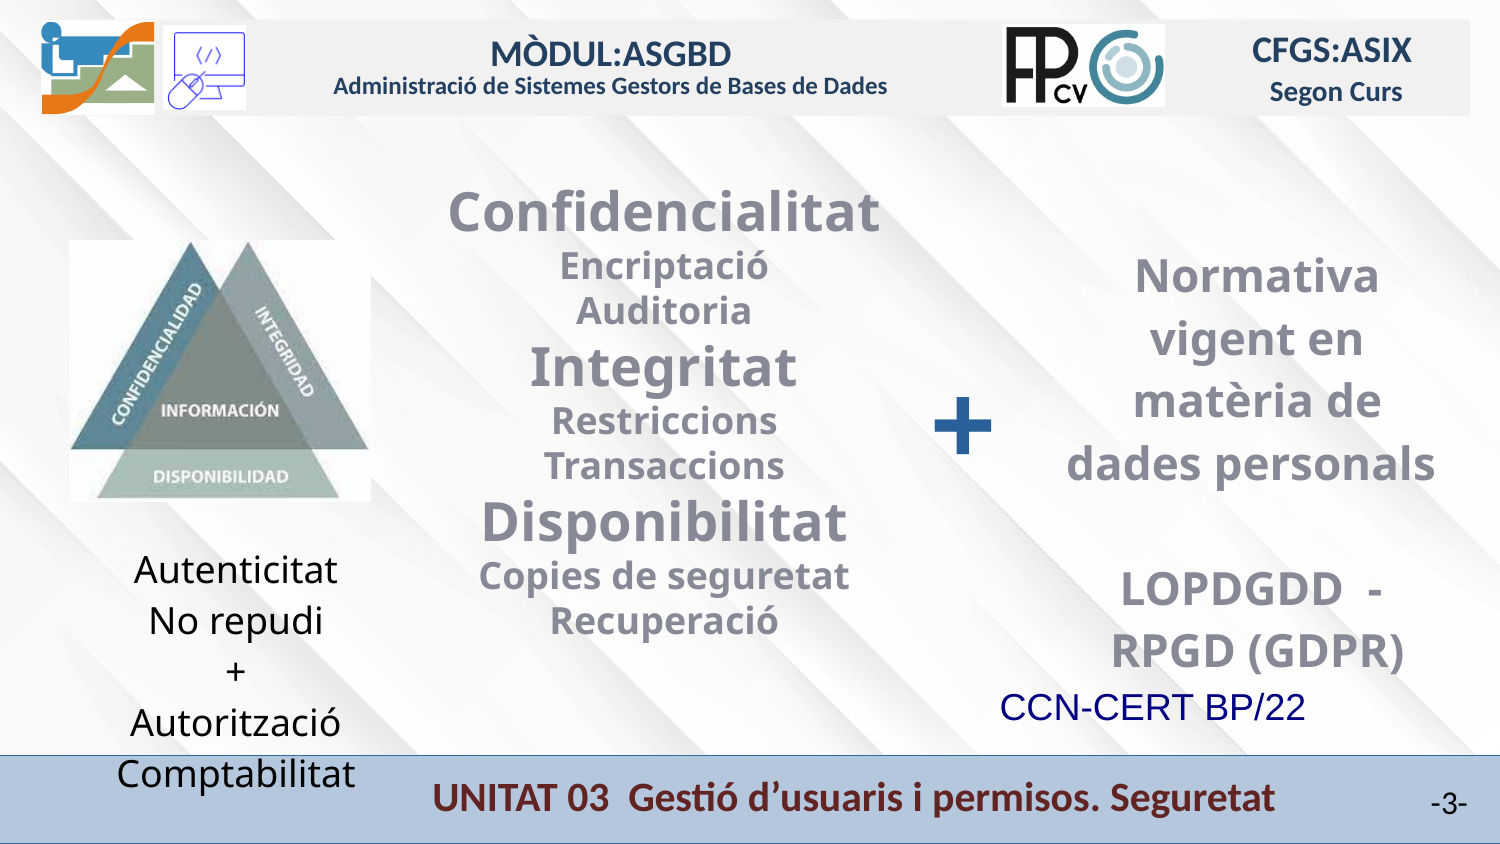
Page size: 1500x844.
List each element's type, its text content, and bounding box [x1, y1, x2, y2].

title Confidencialitat Encriptació Auditoria Integritat Restriccions Transaccions Disponibilitat Copies de seguretat Recuperació [442, 177, 886, 709]
text_box Autenticitat No repudi + Autorització Comptabilitat [59, 535, 413, 739]
text_box CCN-CERT BP/22 [974, 679, 1447, 739]
picture [0, 0, 1500, 755]
text_box + [915, 354, 1034, 495]
text_box Normativa vigent en matèria de dades personals LOPDGDD - RPGD (GDPR) [1050, 236, 1464, 628]
